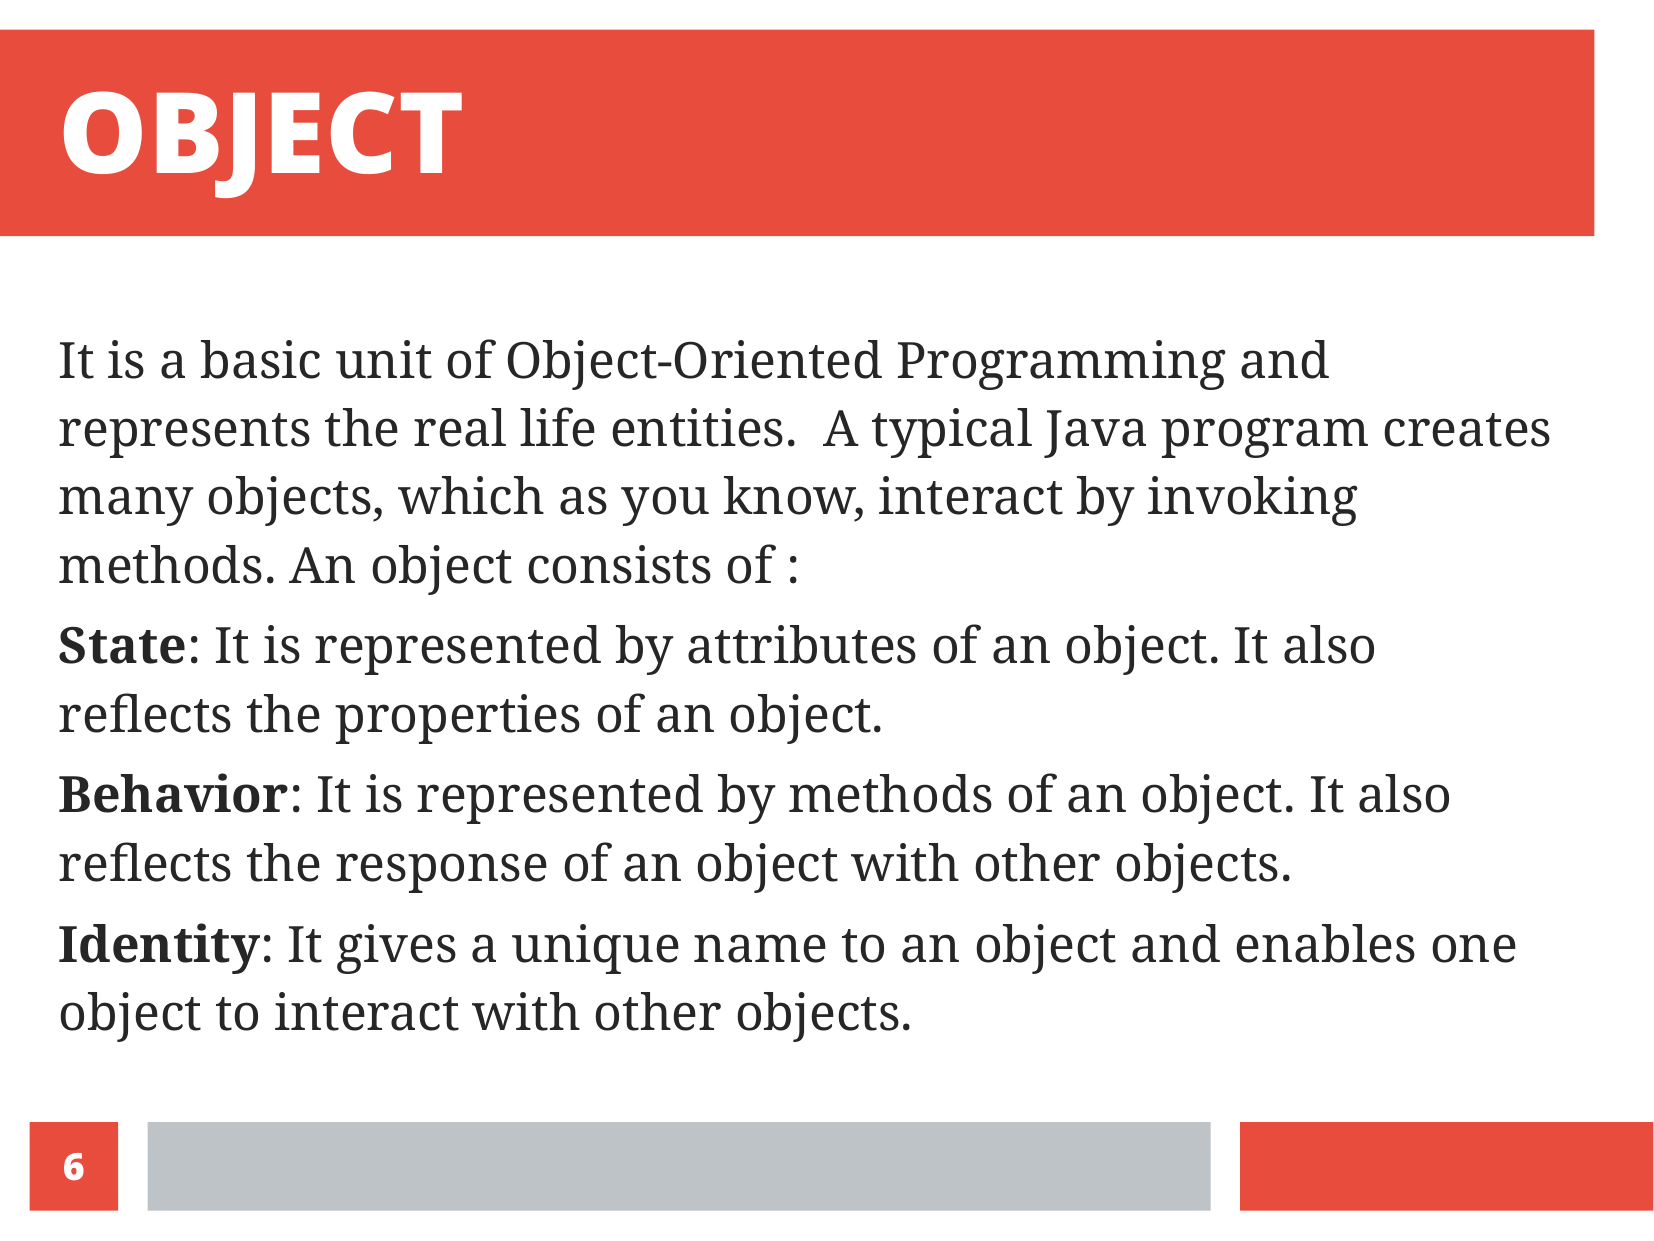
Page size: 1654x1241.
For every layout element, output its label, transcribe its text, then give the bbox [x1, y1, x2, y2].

list It is a basic unit of Object-Oriented Programming and represents the real life entities. A typical Java program creates many objects, which as you know, interact by invoking methods. An object consists of : State: It is represented by attributes of an object. It also reflects the properties of an object. Behavior: It is represented by methods of an object. It also reflects the response of an object with other objects. Identity: It gives a unique name to an object and enables one object to interact with other objects. [59, 324, 1565, 1093]
title OBJECT [59, 59, 1595, 207]
